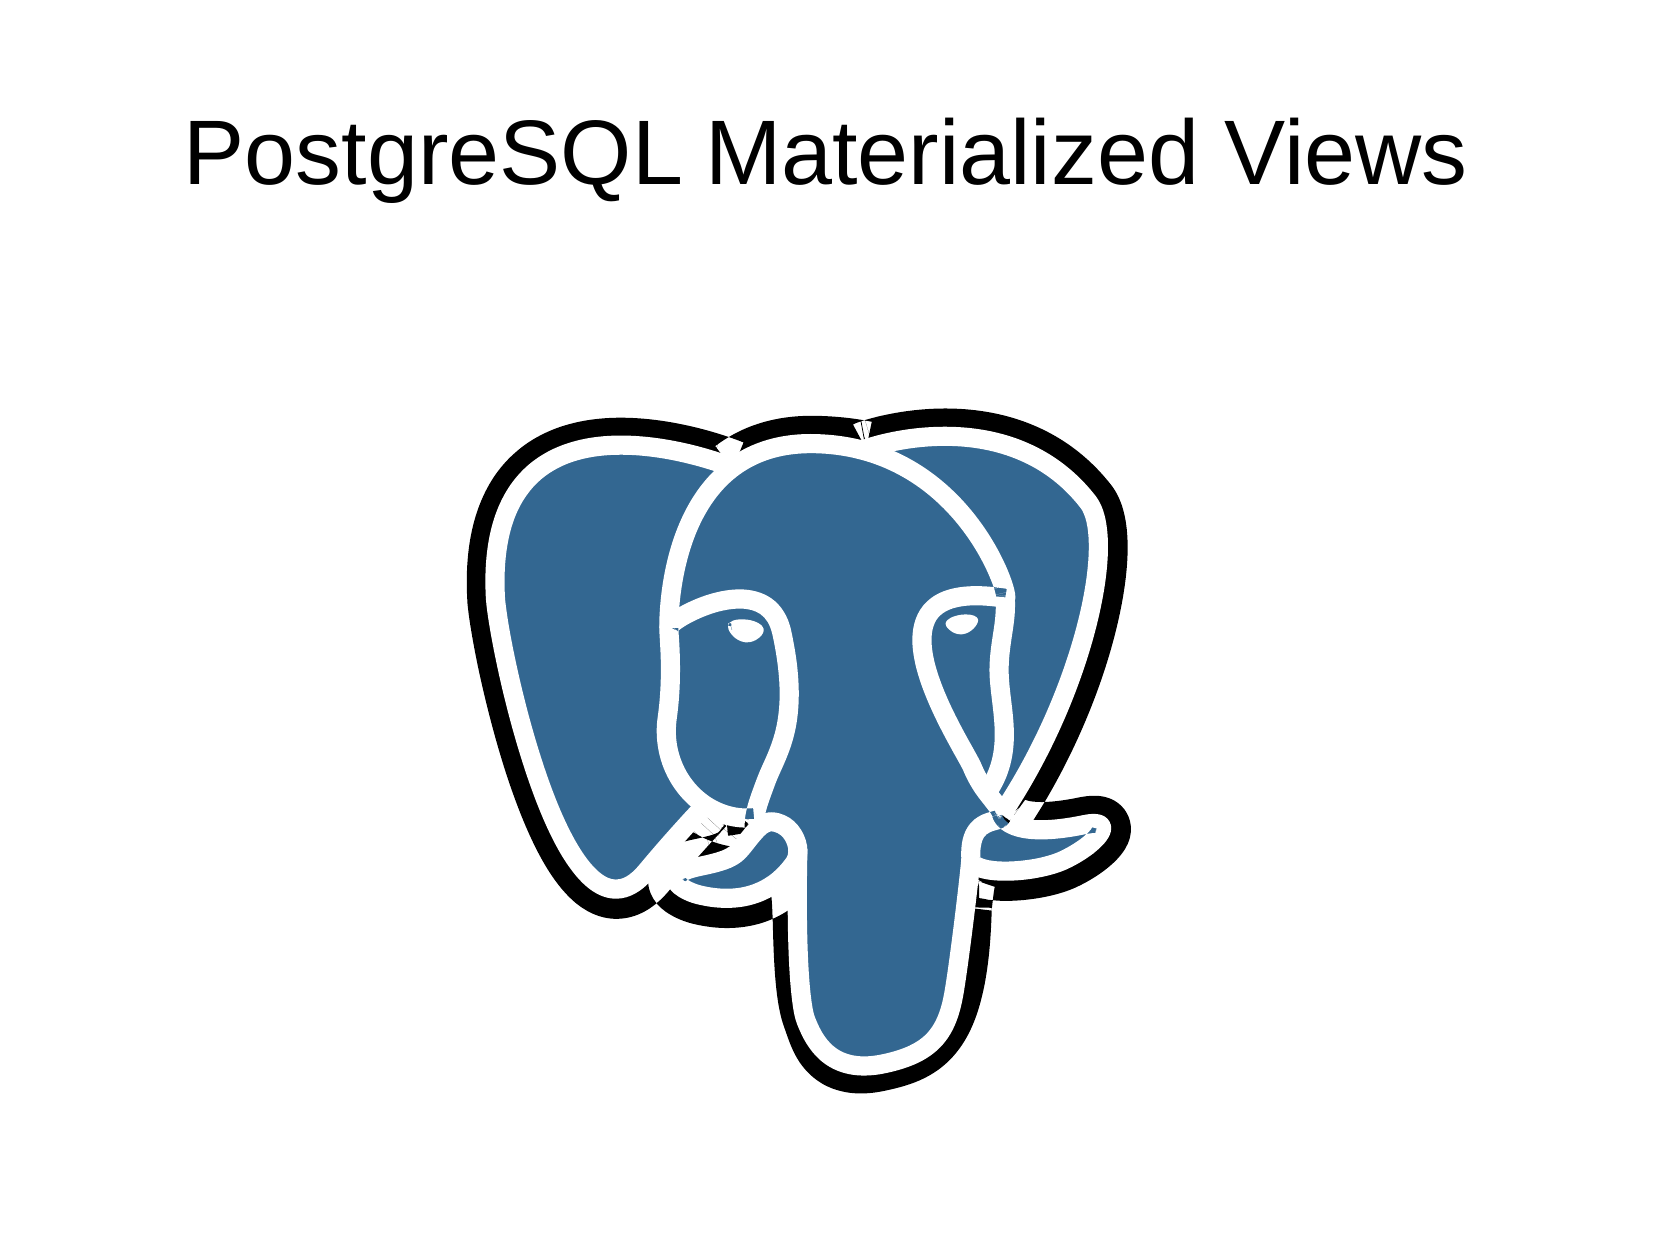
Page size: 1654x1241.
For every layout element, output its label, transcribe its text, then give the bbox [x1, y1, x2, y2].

title PostgreSQL Materialized Views [82, 56, 1571, 250]
picture [466, 408, 1131, 1094]
